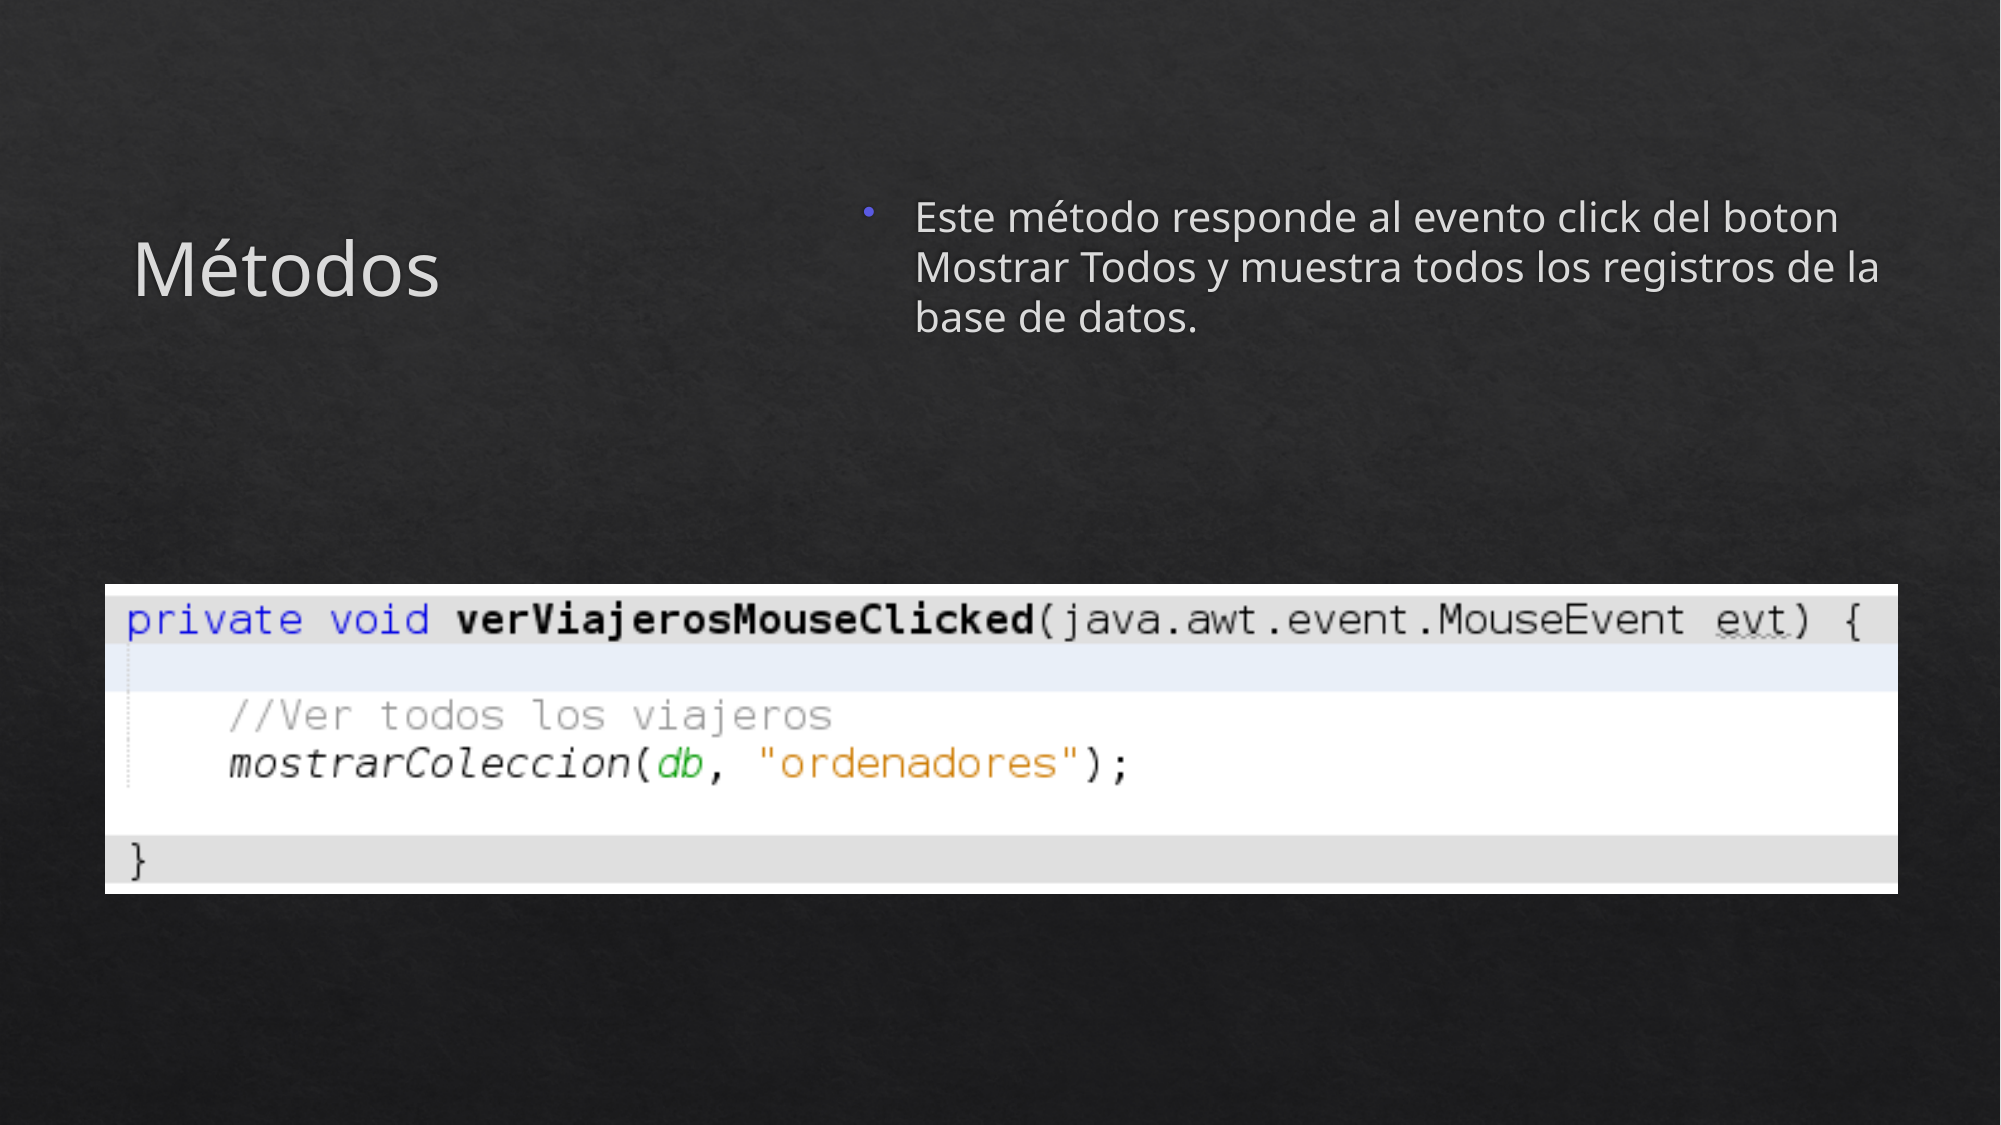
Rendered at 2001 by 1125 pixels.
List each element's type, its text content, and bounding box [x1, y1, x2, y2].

list Este método responde al evento click del boton Mostrar Todos y muestra todos los registros de la base de datos. [843, 105, 1898, 427]
title Métodos [116, 105, 764, 427]
picture [0, 0, 2001, 1125]
